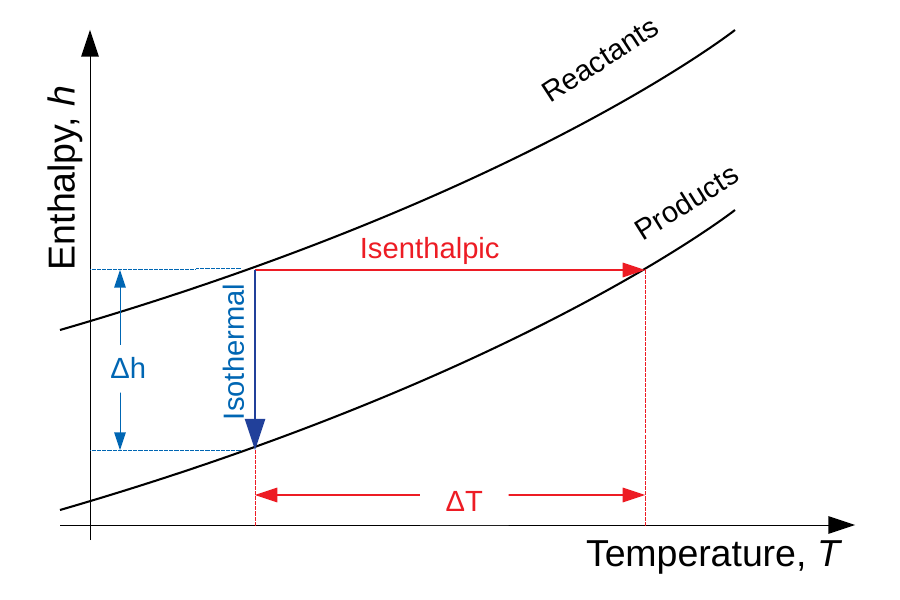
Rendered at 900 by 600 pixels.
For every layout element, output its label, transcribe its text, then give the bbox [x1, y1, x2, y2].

text_box Temperature, T [571, 525, 856, 582]
text_box Isothermal [210, 268, 258, 436]
text_box Enthalpy, h [33, 70, 91, 286]
text_box ΔT [420, 477, 509, 526]
text_box Isenthalpic [345, 225, 571, 273]
text_box Products [612, 143, 761, 261]
text_box Δh [91, 345, 166, 393]
text_box Reactants [519, 0, 681, 124]
